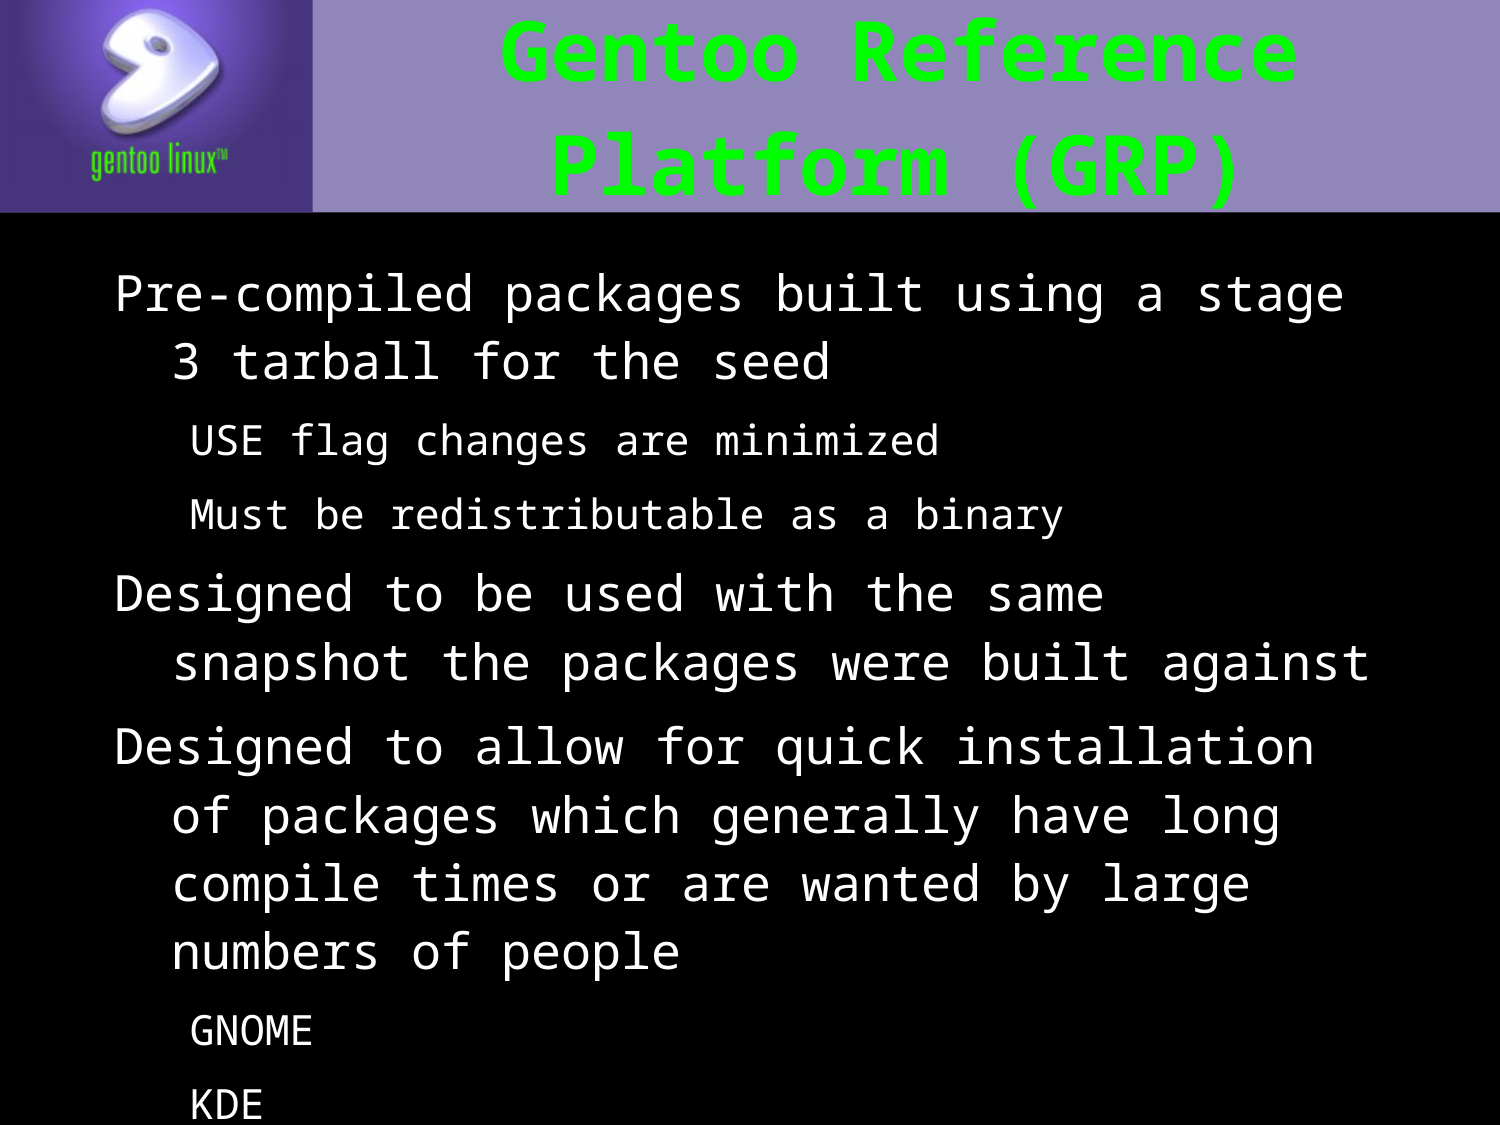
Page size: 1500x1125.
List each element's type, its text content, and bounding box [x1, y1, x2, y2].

picture [0, 0, 302, 184]
title Gentoo Reference Platform (GRP) [324, 12, 1476, 201]
list Pre-compiled packages built using a stage 3 tarball for the seed USE flag changes are minimized Must be redistributable as a binary Designed to be used with the same snapshot the packages were built against Designed to allow for quick installation of packages which generally have long compile times or are wanted by large numbers of people GNOME KDE OpenOffice.org [99, 249, 1388, 1101]
